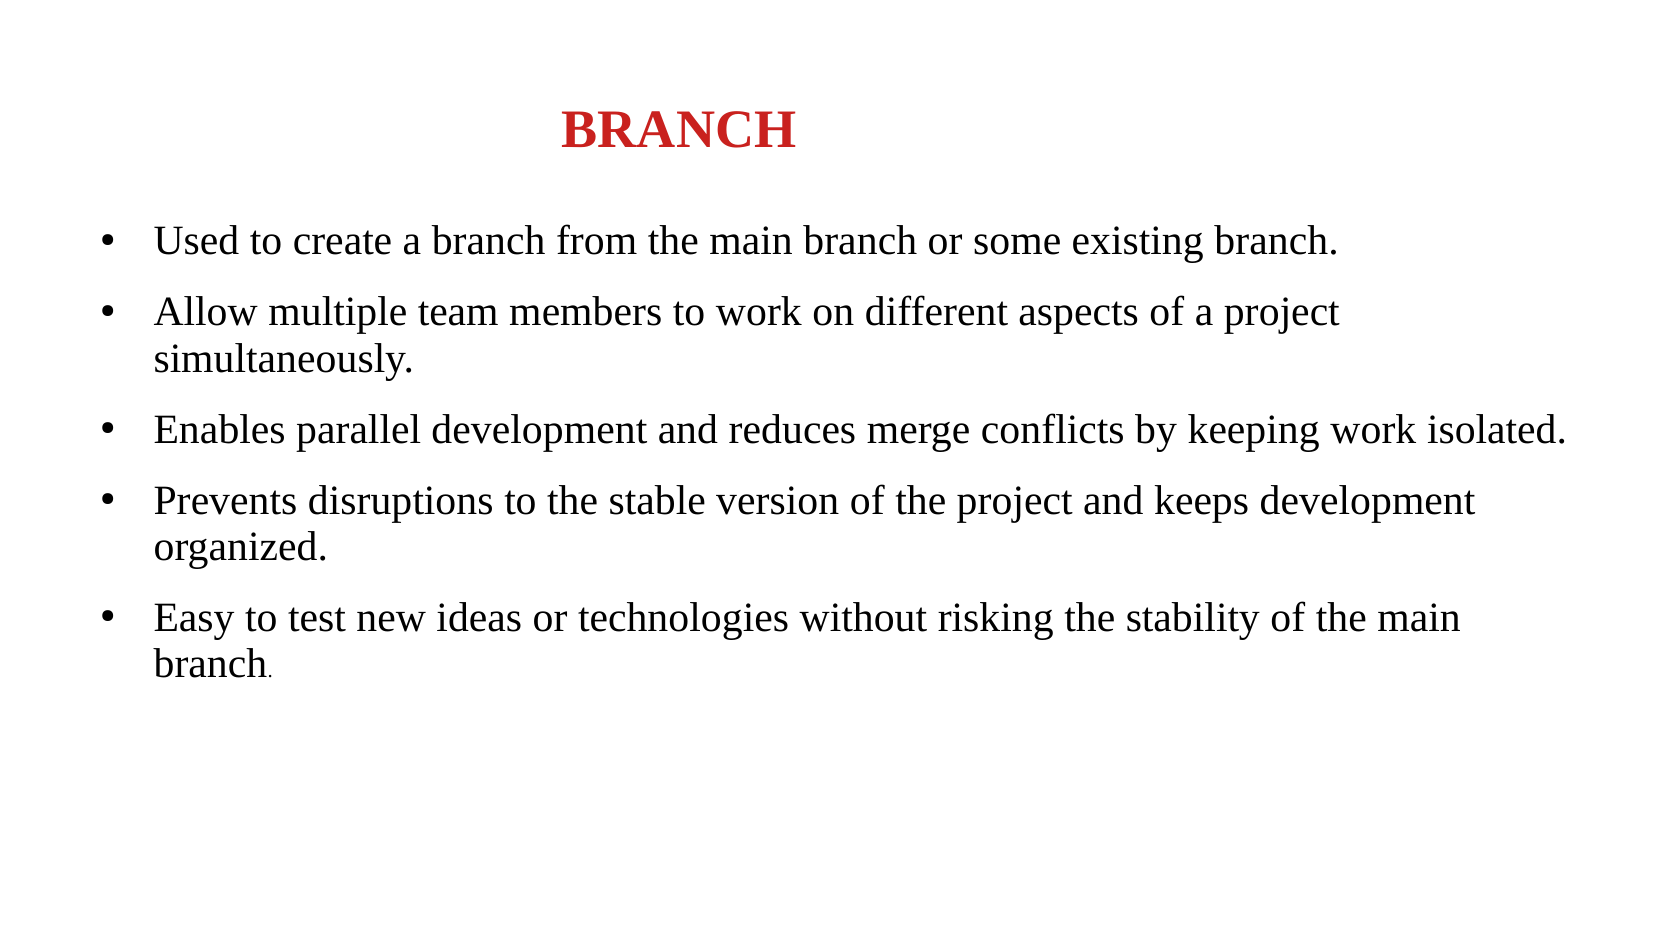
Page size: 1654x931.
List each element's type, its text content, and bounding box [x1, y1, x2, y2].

list Used to create a branch from the main branch or some existing branch. Allow multiple team members to work on different aspects of a project simultaneously. Enables parallel development and reduces merge conflicts by keeping work isolated. Prevents disruptions to the stable version of the project and keeps development organized. Easy to test new ideas or technologies without risking the stability of the main branch. [82, 217, 1571, 758]
title BRANCH [88, 51, 1270, 207]
